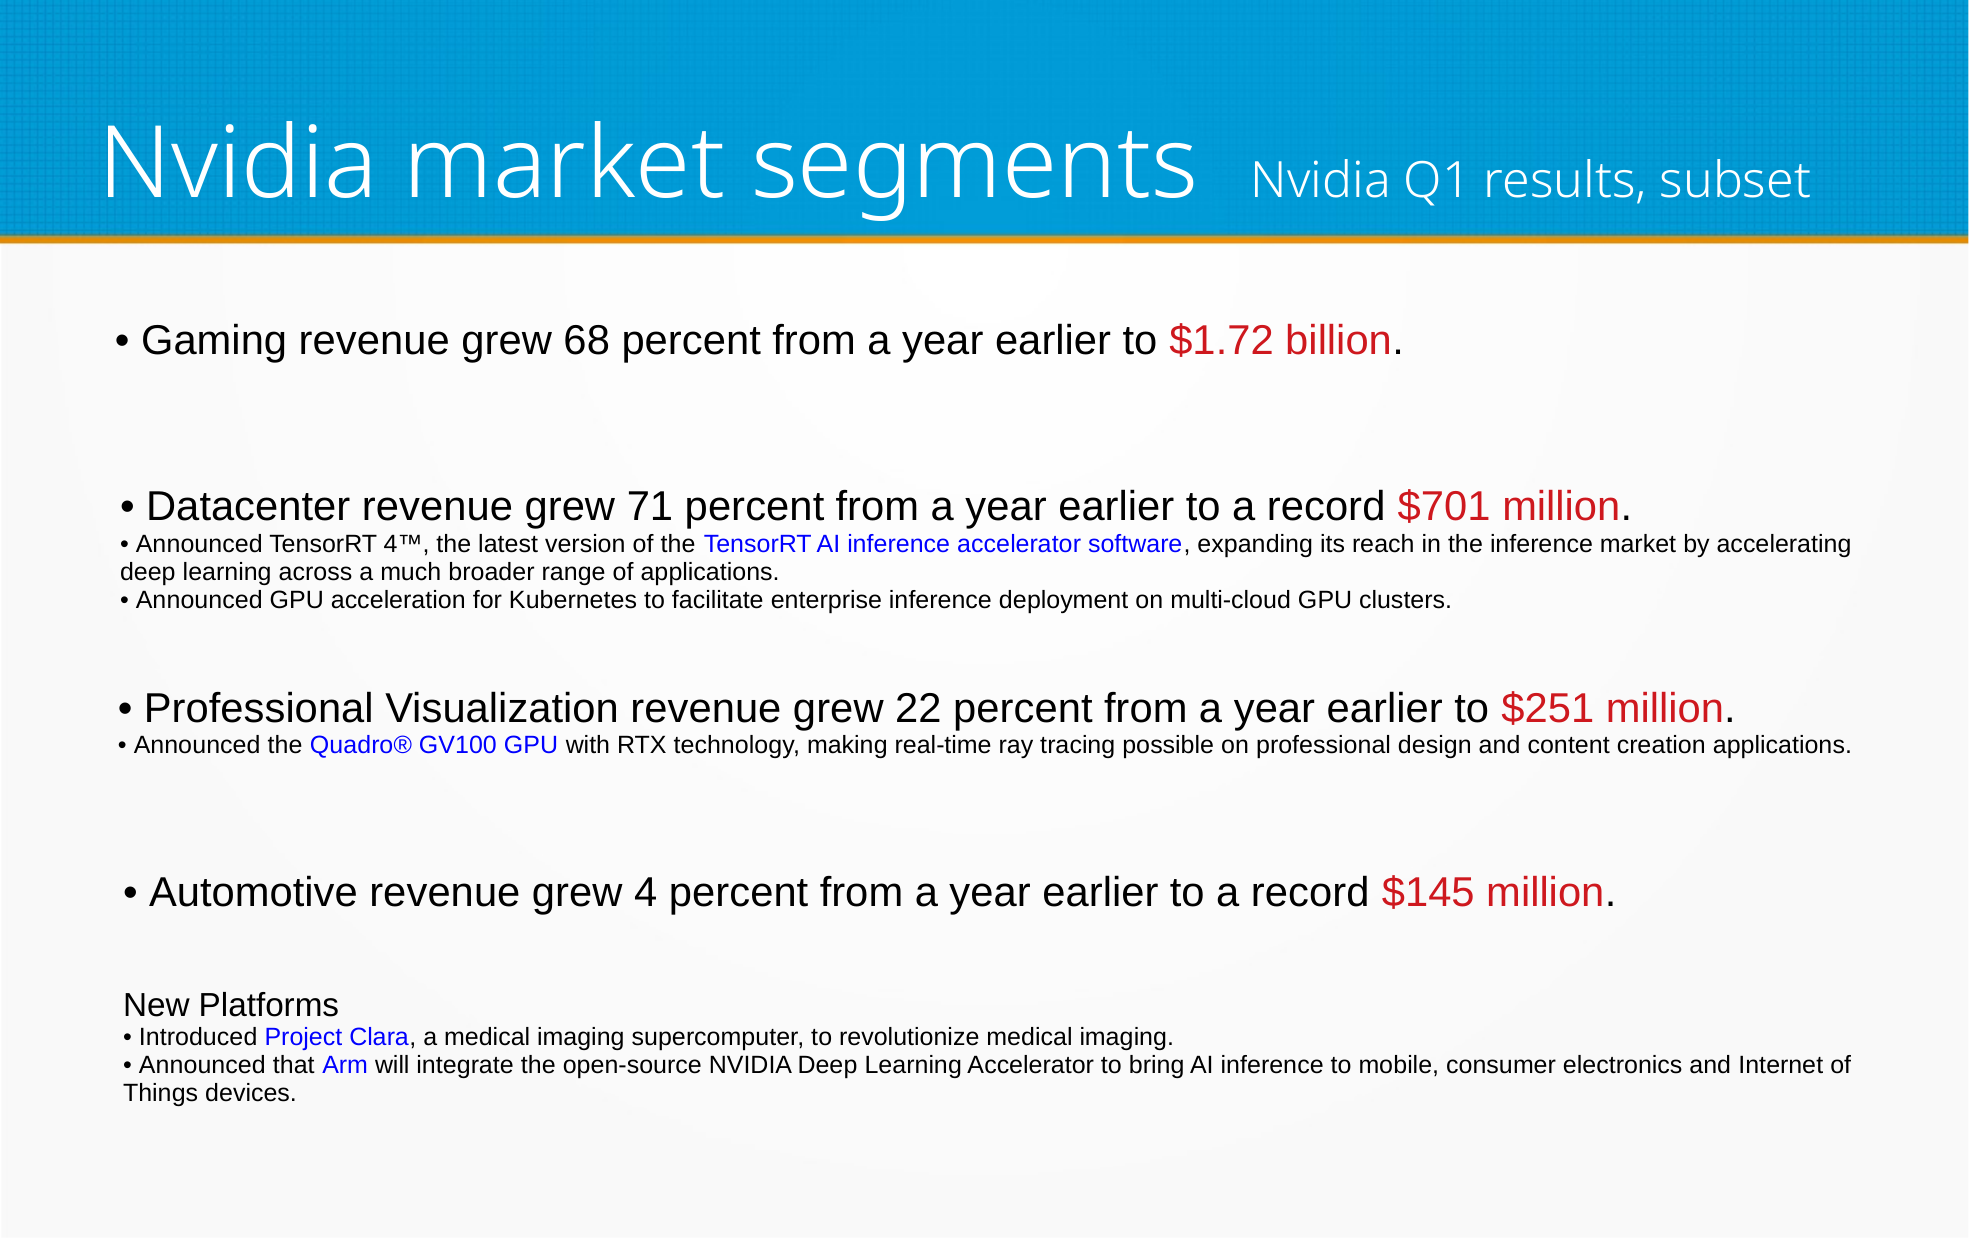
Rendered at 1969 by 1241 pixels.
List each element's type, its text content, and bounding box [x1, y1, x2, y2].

text_box • Datacenter revenue grew 71 percent from a year earlier to a record $701 million. • Announced TensorRT 4™, the latest version of the TensorRT AI inference accelerator software, expanding its reach in the inference market by accelerating deep learning across a much broader range of applications. • Announced GPU acceleration for Kubernetes to facilitate enterprise inference deployment on multi-cloud GPU clusters. [114, 375, 1945, 676]
text_box New Platforms • Introduced Project Clara, a medical imaging supercomputer, to revolutionize medical imaging. • Announced that Arm will integrate the open-source NVIDIA Deep Learning Accelerator to bring AI inference to mobile, consumer electronics and Internet of Things devices. [117, 928, 1888, 1165]
text_box • Professional Visualization revenue grew 22 percent from a year earlier to $251 million. • Announced the Quadro® GV100 GPU with RTX technology, making real-time ray tracing possible on professional design and content creation applications. [112, 660, 1894, 784]
text_box • Automotive revenue grew 4 percent from a year earlier to a record $145 million. [117, 793, 1888, 928]
text_box • Gaming revenue grew 68 percent from a year earlier to $1.72 billion. [109, 255, 1921, 379]
title Nvidia market segments Nvidia Q1 results, subset [98, 19, 1870, 227]
picture [0, 233, 1969, 1241]
